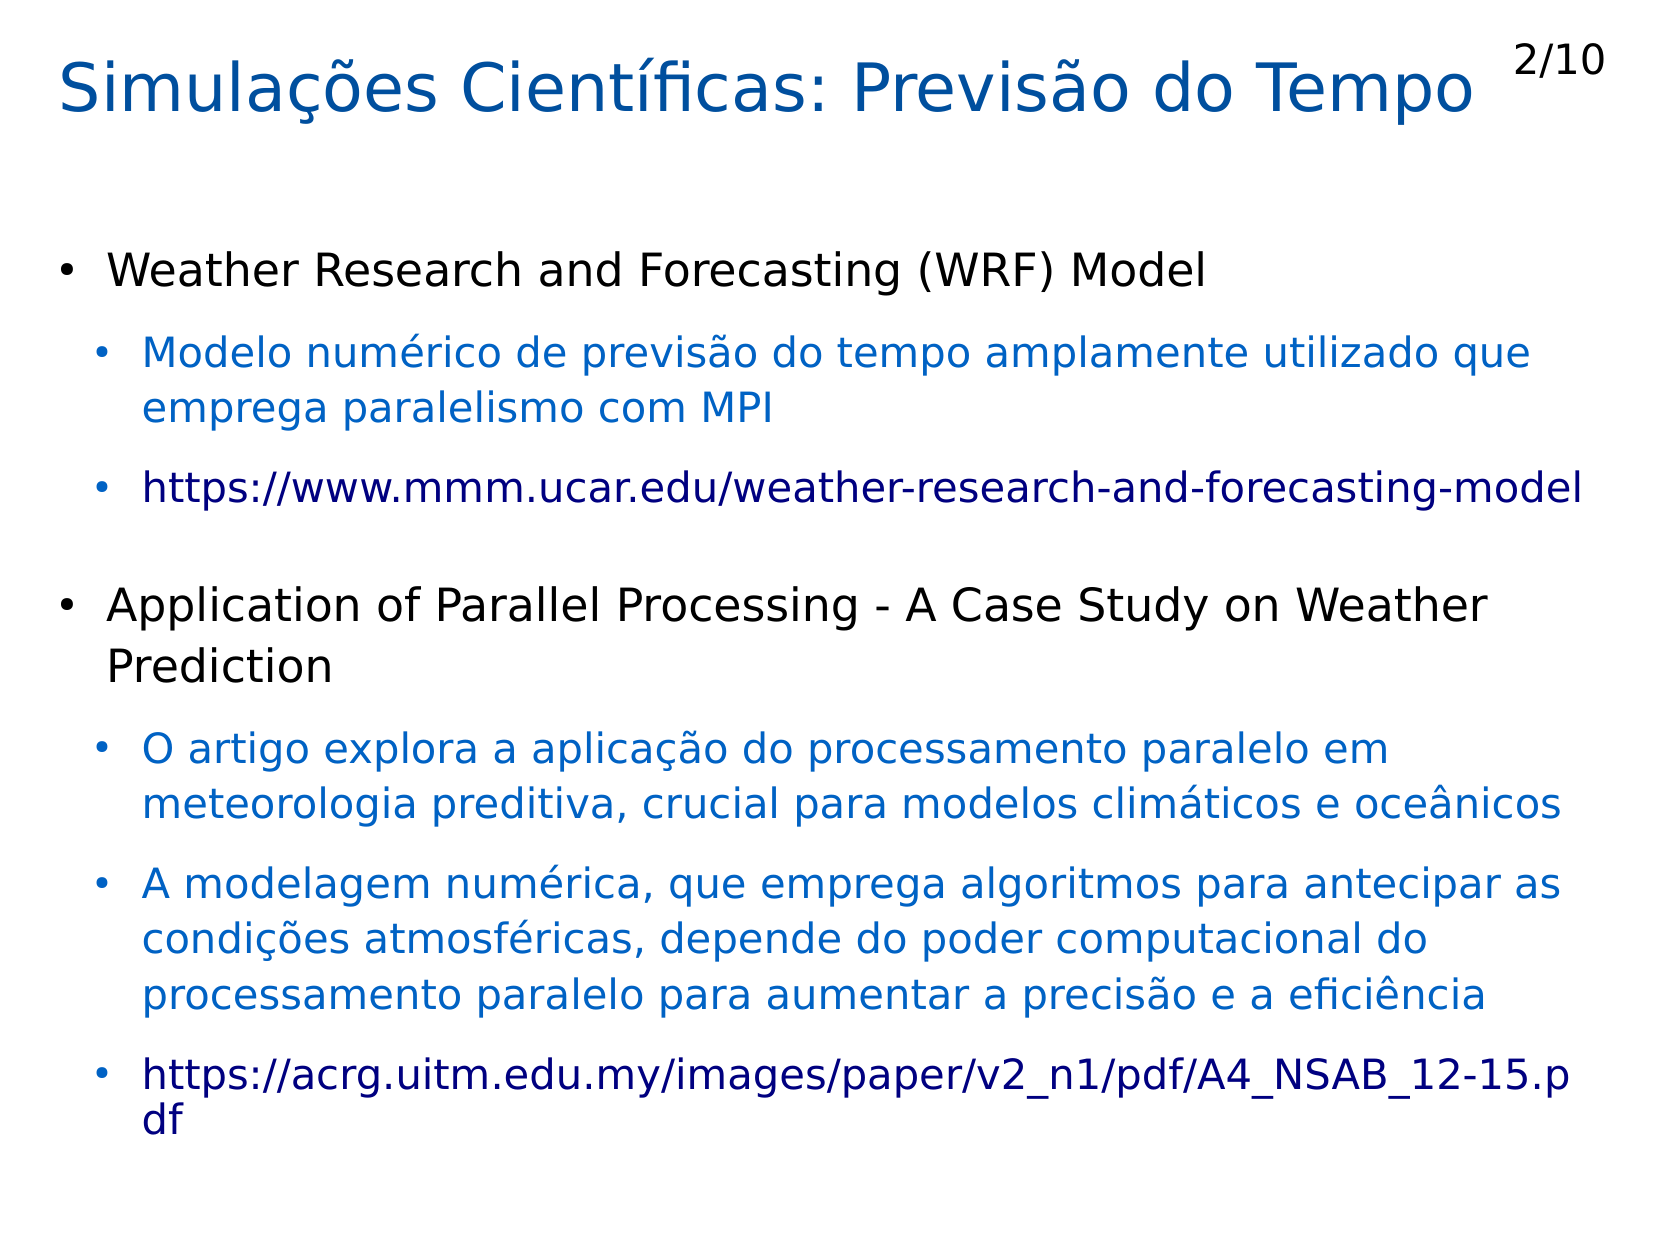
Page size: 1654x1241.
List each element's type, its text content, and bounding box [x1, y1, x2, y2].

title Simulações Científicas: Previsão do Tempo [59, 29, 1506, 148]
list Weather Research and Forecasting (WRF) Model Modelo numérico de previsão do tempo amplamente utilizado que emprega paralelismo com MPI https://www.mmm.ucar.edu/weather-research-and-forecasting-model Application of Parallel Processing - A Case Study on Weather Prediction O artigo explora a aplicação do processamento paralelo em meteorologia preditiva, crucial para modelos climáticos e oceânicos A modelagem numérica, que emprega algoritmos para antecipar as condições atmosféricas, depende do poder computacional do processamento paralelo para aumentar a precisão e a eficiência https://acrg.uitm.edu.my/images/paper/v2_n1/pdf/A4_NSAB_12-15.pdf [59, 236, 1595, 1211]
